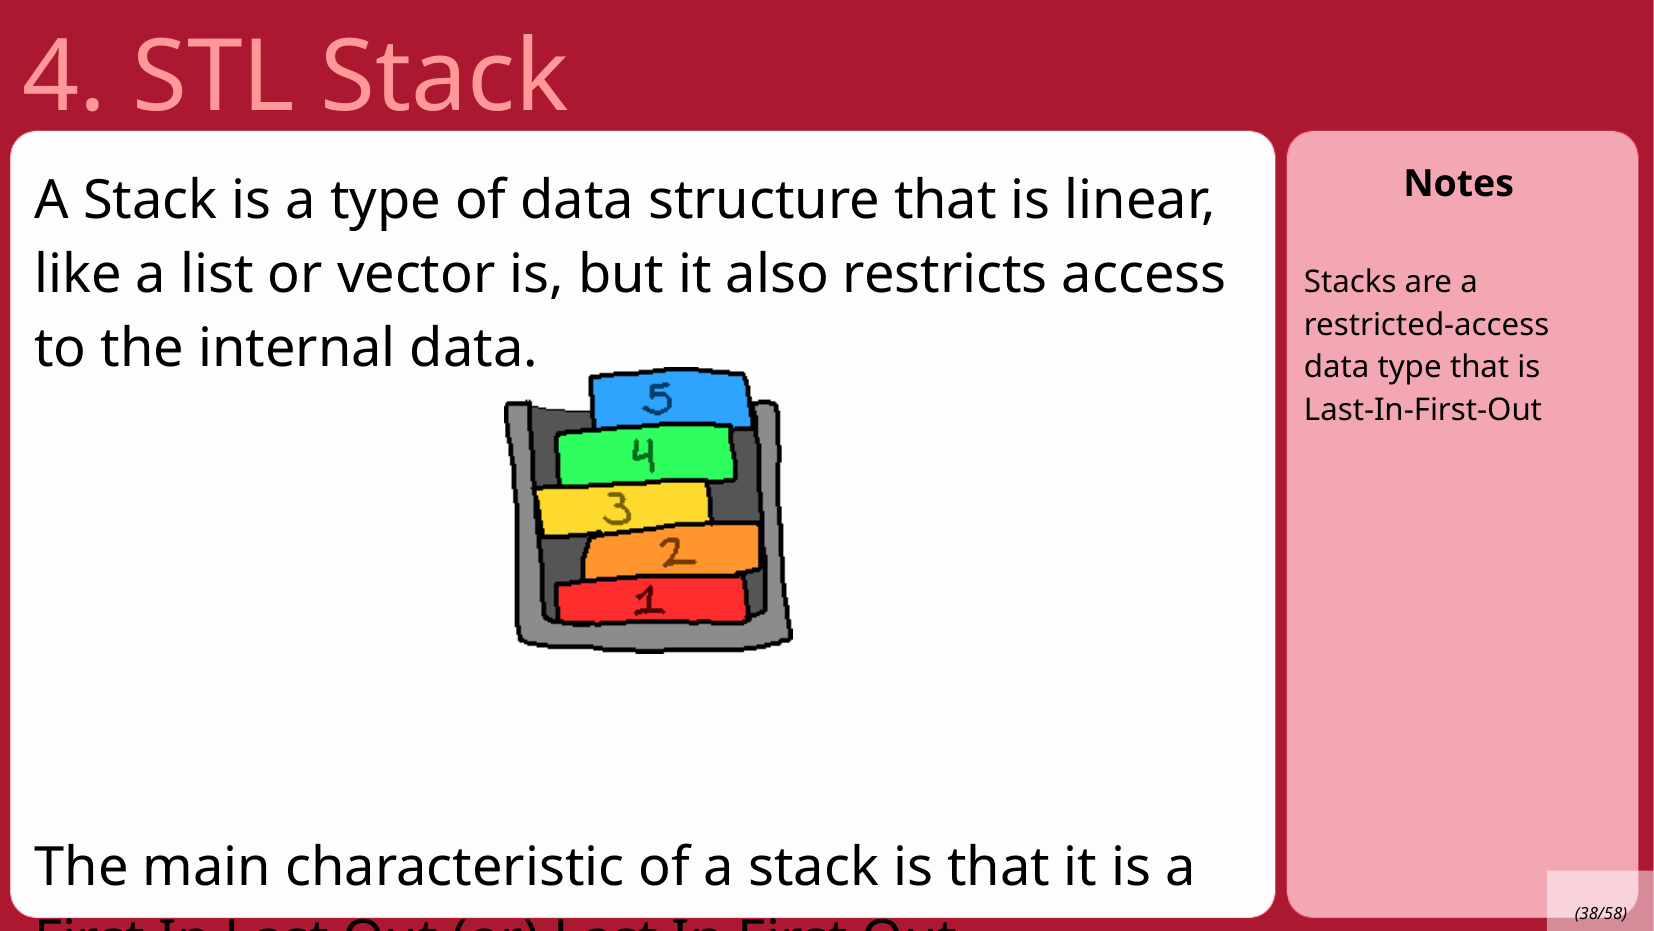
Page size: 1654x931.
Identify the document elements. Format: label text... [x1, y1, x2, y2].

text_box A Stack is a type of data structure that is linear, like a list or vector is, but it also restricts access to the internal data. The main characteristic of a stack is that it is a First In Last Out (or) Last In First Out structure. [34, 160, 1248, 891]
picture [871, 923, 894, 931]
text_box (<number>/58) [1546, 877, 1654, 931]
picture [0, 0, 1654, 931]
title 4. STL Stack [22, 7, 1511, 136]
text_box Notes Stacks are a restricted-access data type that is Last-In-First-Out [1289, 149, 1629, 390]
picture [352, 923, 375, 931]
